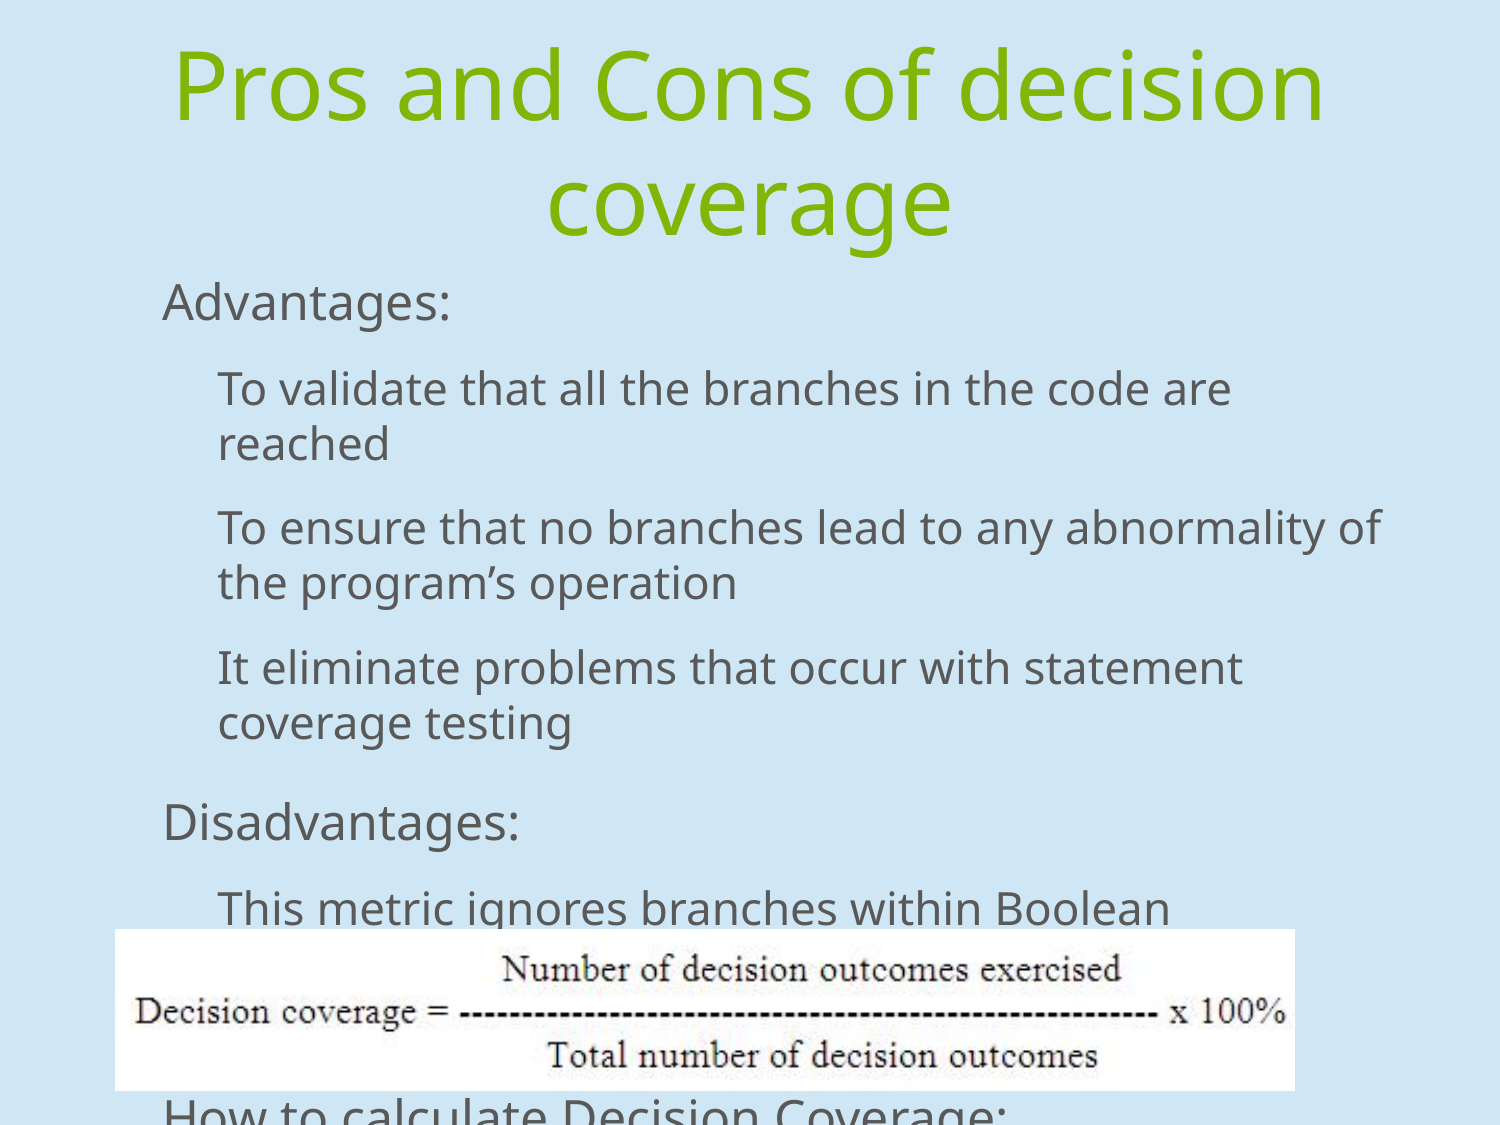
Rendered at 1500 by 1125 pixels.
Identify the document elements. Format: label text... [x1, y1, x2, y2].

title Pros and Cons of decision coverage [90, 17, 1410, 237]
list Advantages: To validate that all the branches in the code are reached To ensure that no branches lead to any abnormality of the program’s operation It eliminate problems that occur with statement coverage testing Disadvantages: This metric ignores branches within Boolean expressions which occur due to short-circuit operators. How to calculate Decision Coverage: [90, 262, 1410, 975]
picture [115, 929, 1295, 1091]
